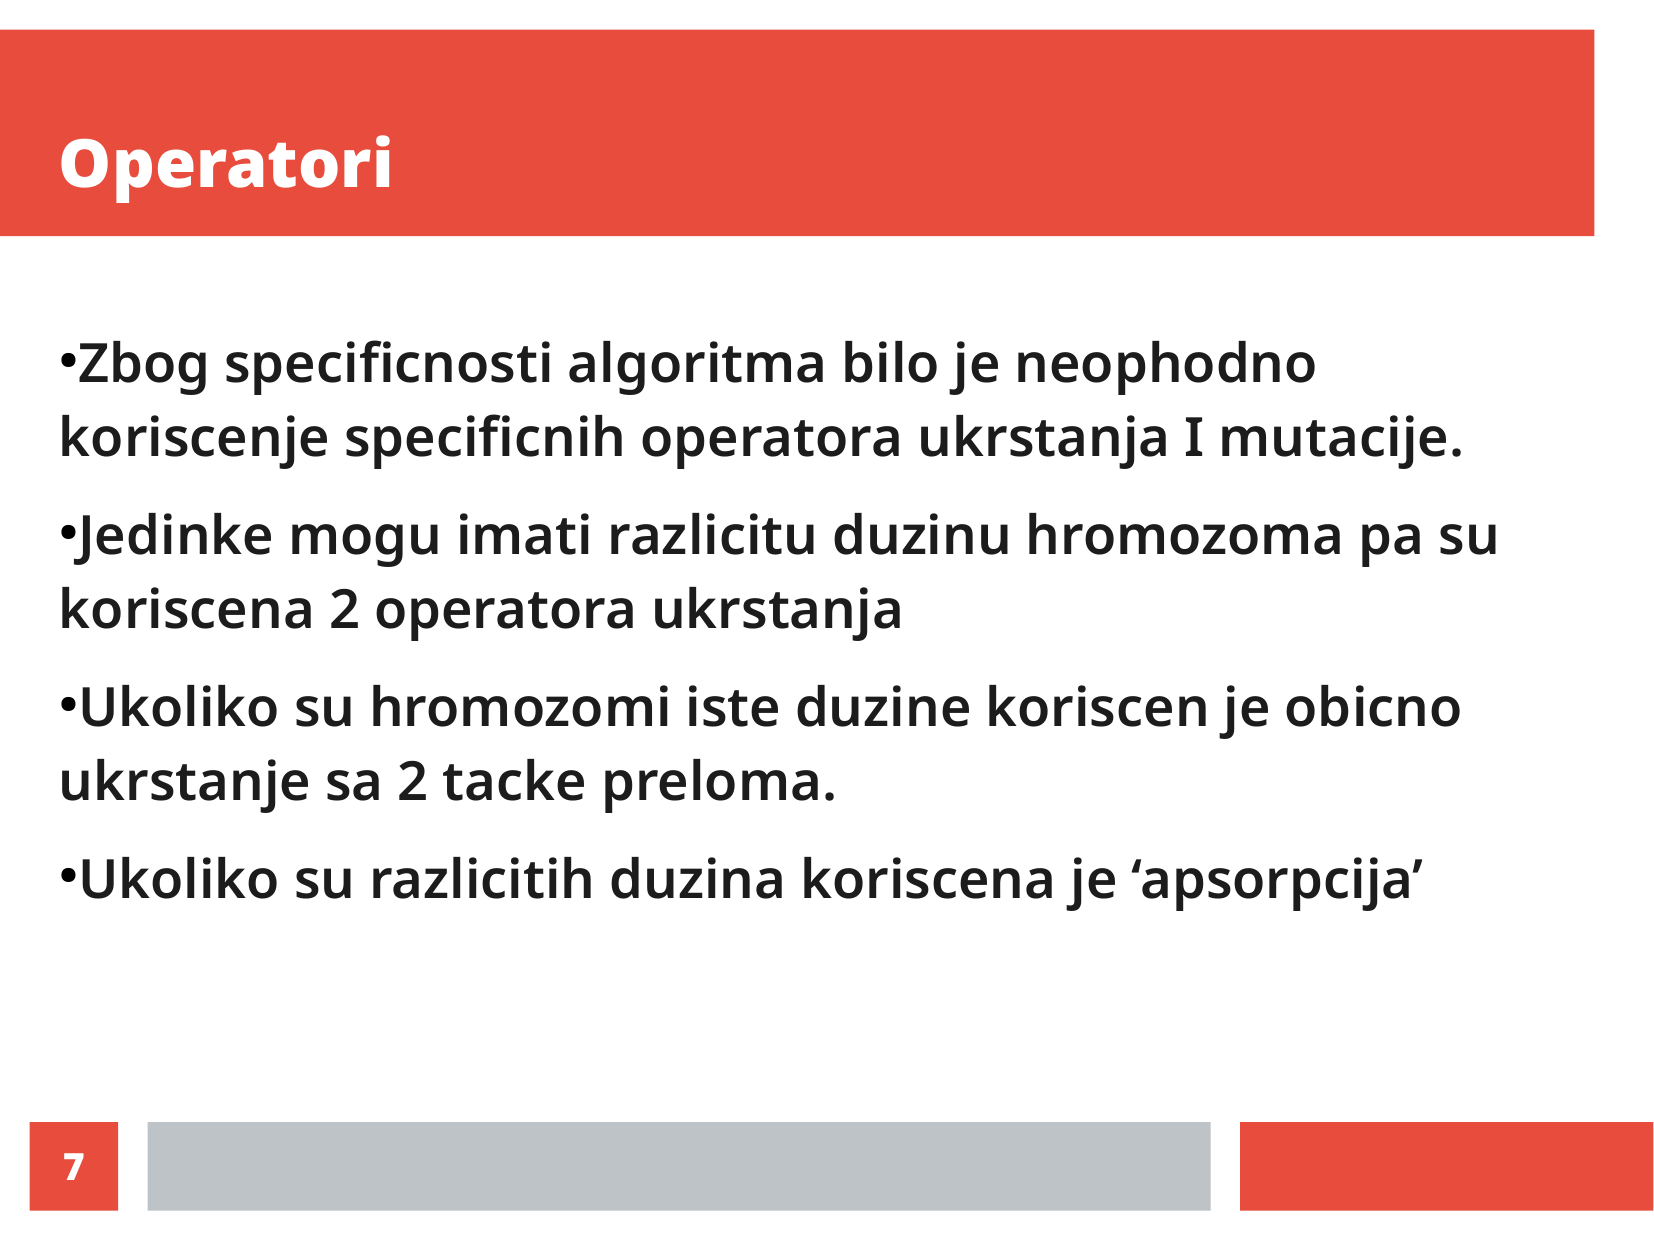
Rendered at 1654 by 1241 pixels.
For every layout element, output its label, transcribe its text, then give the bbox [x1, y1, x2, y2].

list Zbog specificnosti algoritma bilo je neophodno koriscenje specificnih operatora ukrstanja I mutacije. Jedinke mogu imati razlicitu duzinu hromozoma pa su koriscena 2 operatora ukrstanja Ukoliko su hromozomi iste duzine koriscen je obicno ukrstanje sa 2 tacke preloma. Ukoliko su razlicitih duzina koriscena je ‘apsorpcija’ [59, 324, 1565, 1093]
title Operatori [59, 59, 1595, 207]
